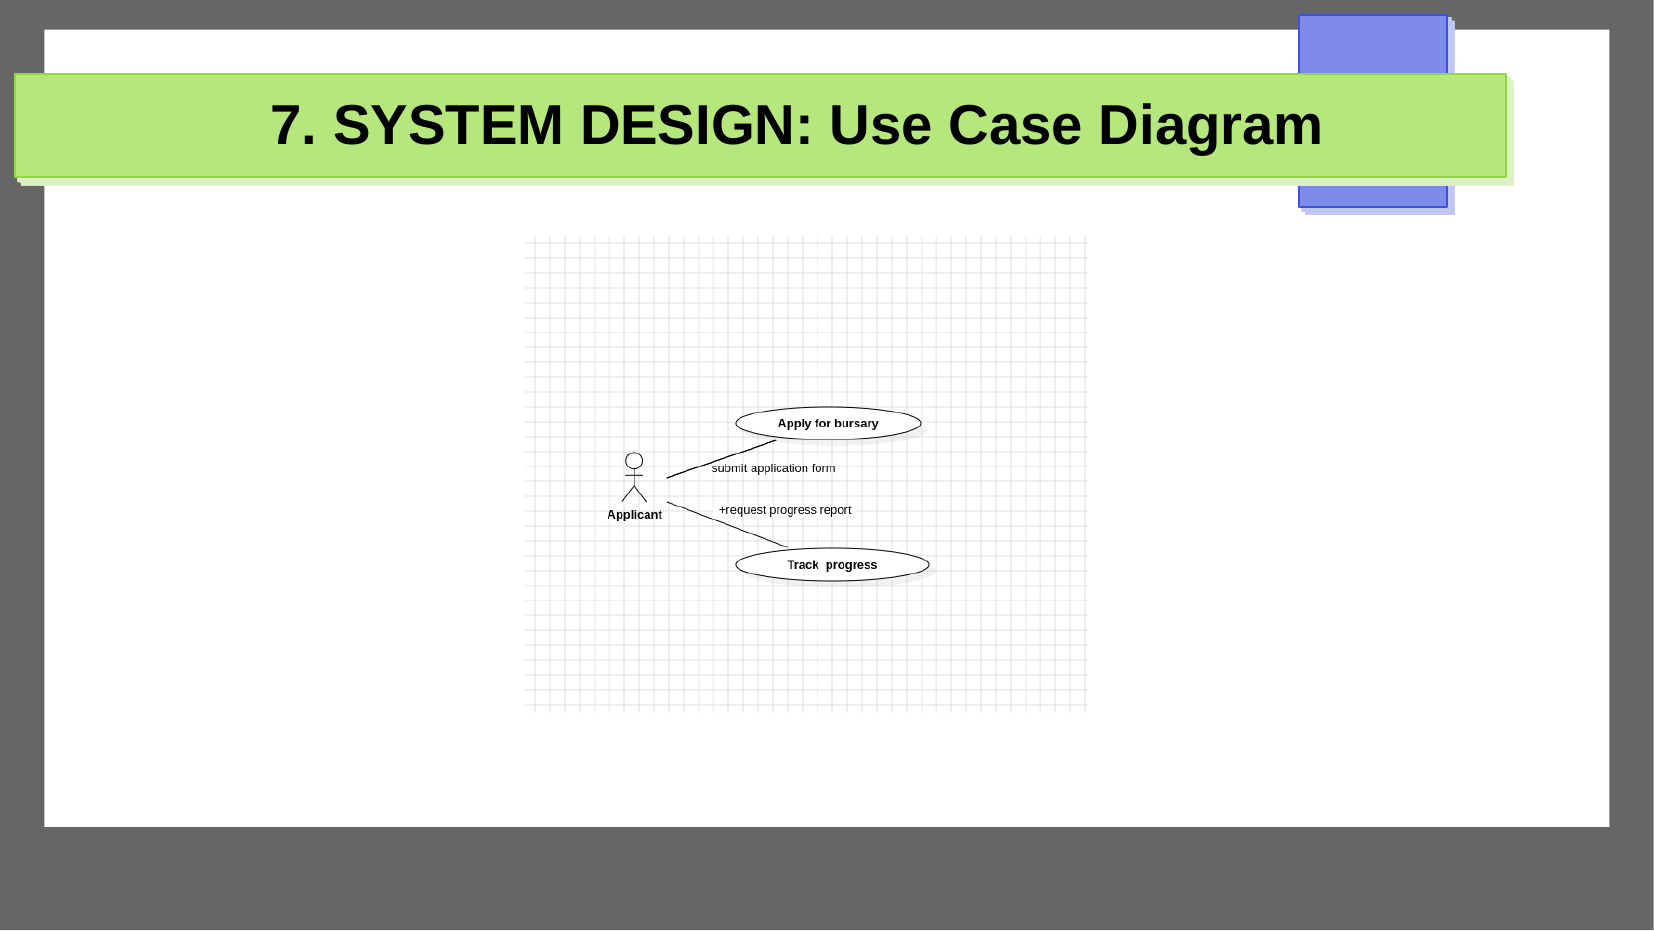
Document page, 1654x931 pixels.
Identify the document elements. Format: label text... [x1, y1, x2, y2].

picture [525, 236, 1088, 713]
title 7. SYSTEM DESIGN: Use Case Diagram [88, 73, 1506, 178]
